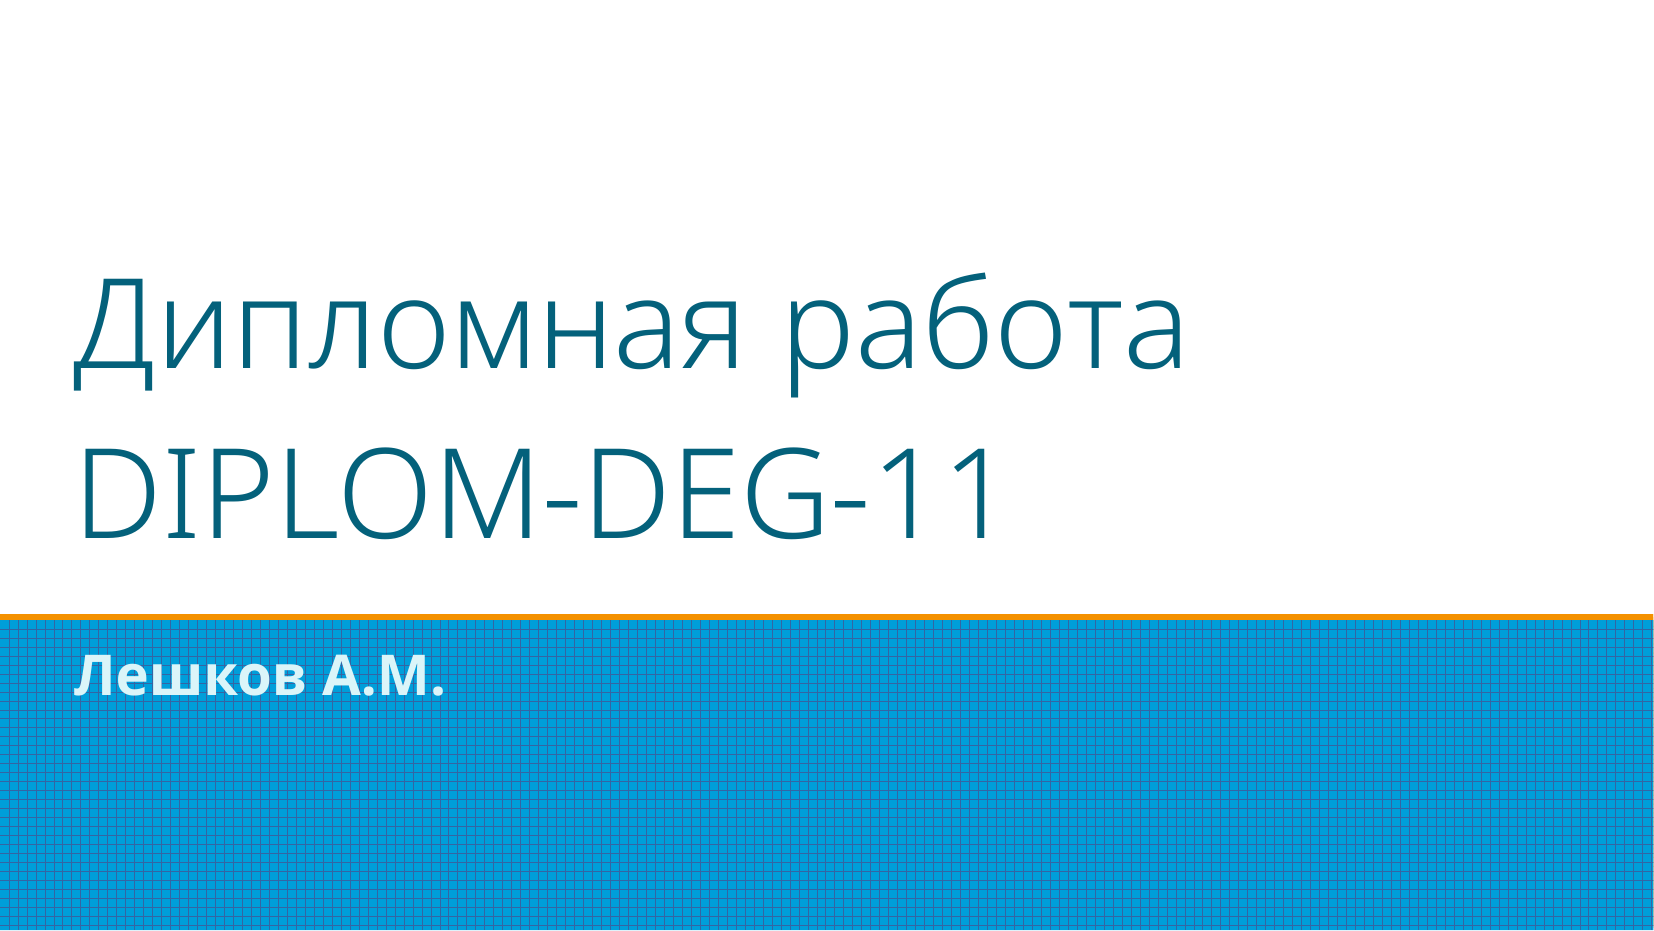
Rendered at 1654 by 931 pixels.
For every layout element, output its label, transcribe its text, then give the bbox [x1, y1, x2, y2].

title Дипломная работа DIPLOM-DEG-11 [73, 44, 1551, 576]
subtitle Лешков А.М. [73, 634, 1551, 827]
